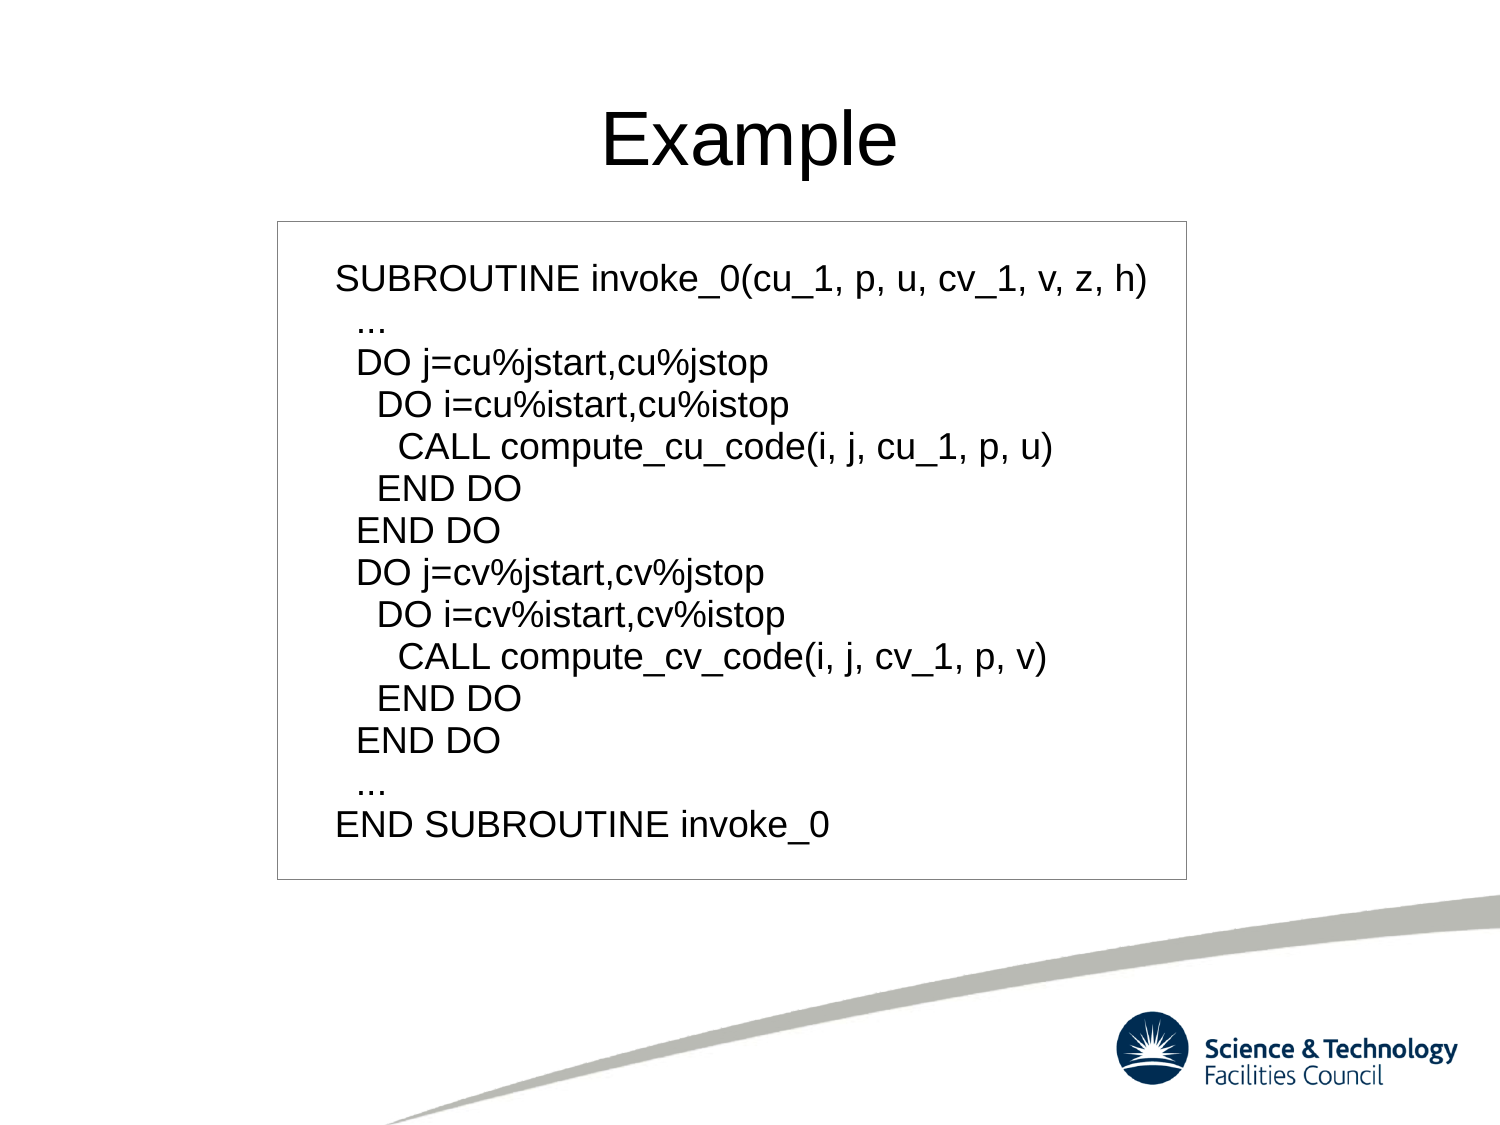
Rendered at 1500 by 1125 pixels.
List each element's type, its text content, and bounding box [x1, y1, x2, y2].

picture [371, 894, 1500, 1125]
text_box SUBROUTINE invoke_0(cu_1, p, u, cv_1, v, z, h) ... DO j=cu%jstart,cu%jstop DO i=cu%istart,cu%istop CALL compute_cu_code(i, j, cu_1, p, u) END DO END DO DO j=cv%jstart,cv%jstop DO i=cv%istart,cv%istop CALL compute_cv_code(i, j, cv_1, p, v) END DO END DO ... END SUBROUTINE invoke_0 [278, 250, 1186, 879]
title Example [75, 44, 1425, 233]
title Example [278, 222, 1186, 233]
text_box SUBROUTINE invoke_0(cu_1, p, u, cv_1, v, z, h) ... DO j=cu%jstart,cu%jstop DO i=cu%istart,cu%istop CALL compute_cu_code(i, j, cu_1, p, u) END DO END DO DO j=cv%jstart,cv%jstop DO i=cv%istart,cv%istop CALL compute_cv_code(i, j, cv_1, p, v) END DO END DO ... END SUBROUTINE invoke_0 [277, 250, 1188, 928]
